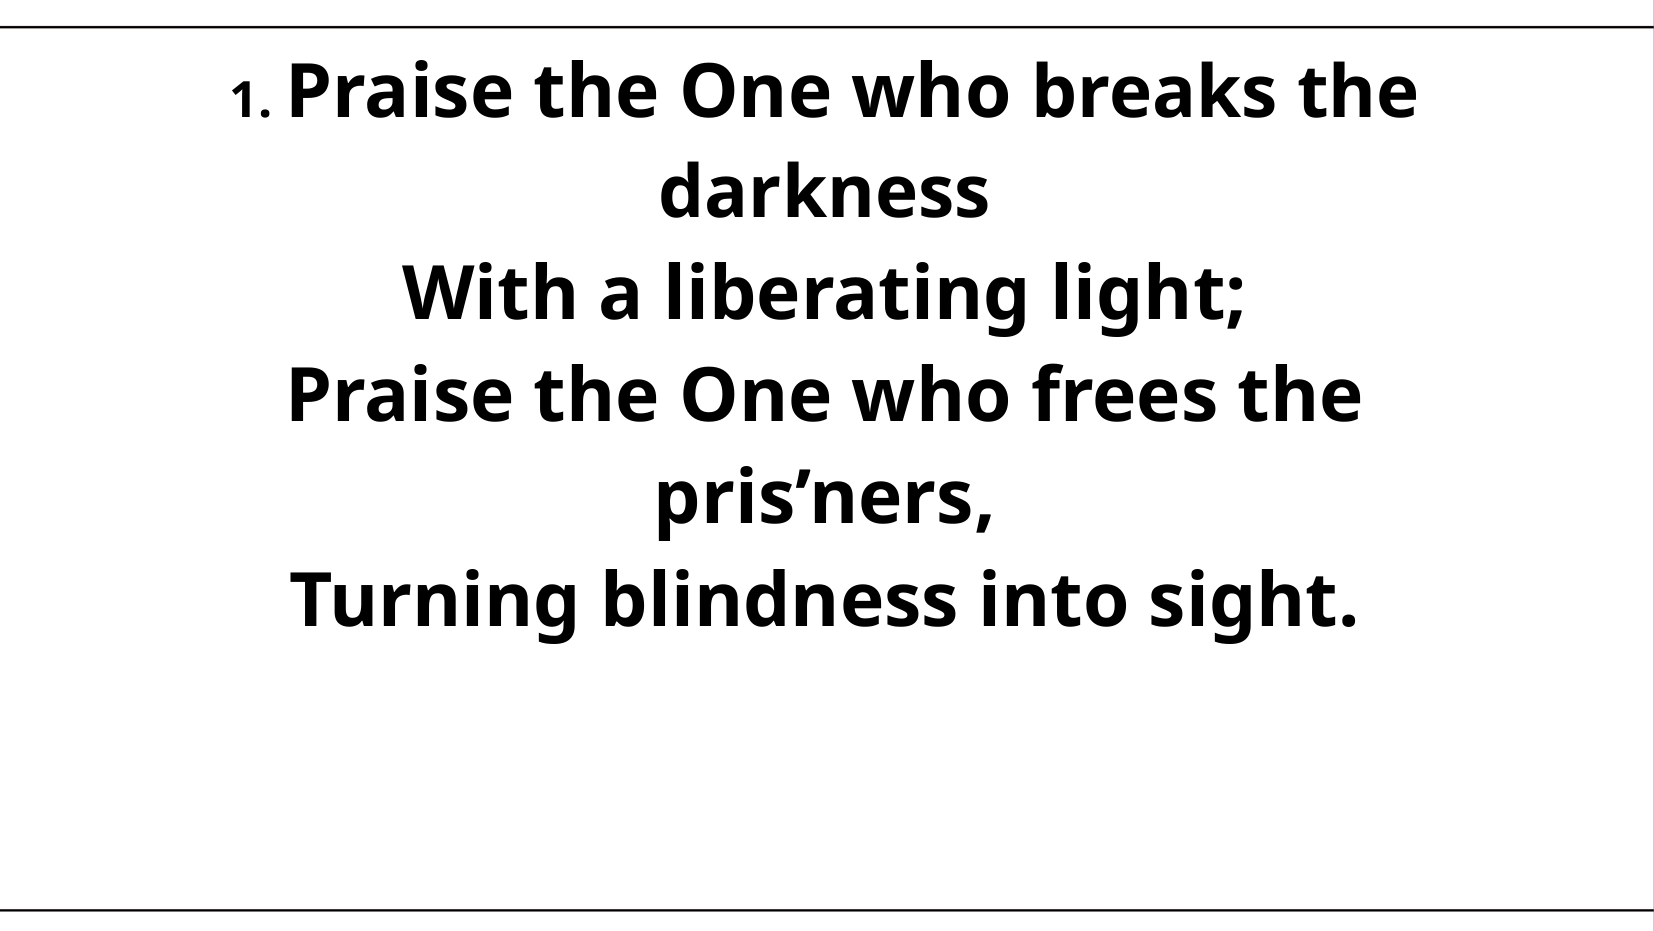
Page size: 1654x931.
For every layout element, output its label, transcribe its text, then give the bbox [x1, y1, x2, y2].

picture [0, 0, 1654, 931]
text_box 1. Praise the One who breaks the darkness With a liberating light; Praise the One who frees the pris’ners, Turning blindness into sight. [90, 30, 1561, 451]
